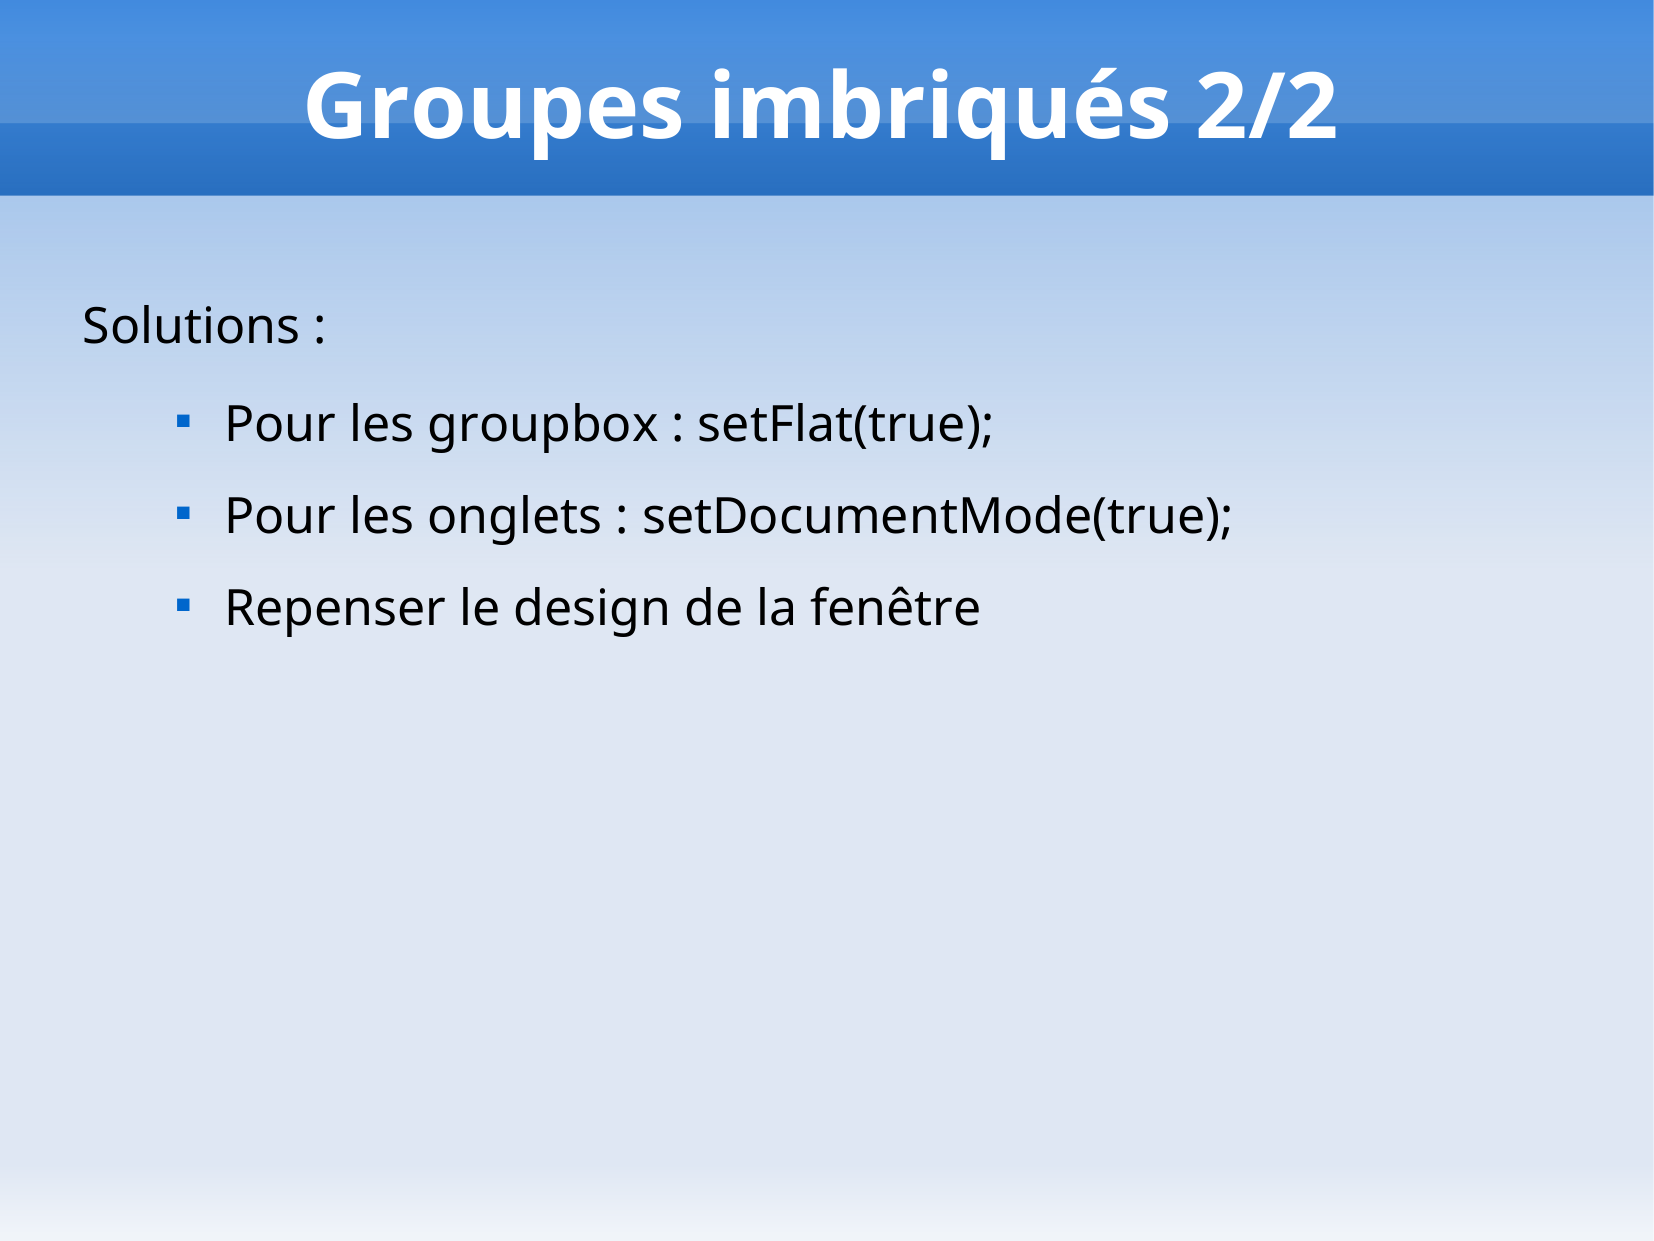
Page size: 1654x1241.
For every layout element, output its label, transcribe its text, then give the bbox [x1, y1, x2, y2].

title Groupes imbriqués 2/2 [76, 0, 1565, 208]
list Solutions : Pour les groupbox : setFlat(true); Pour les onglets : setDocumentMode(true); Repenser le design de la fenêtre [82, 290, 1571, 1109]
picture [0, 0, 1654, 1241]
